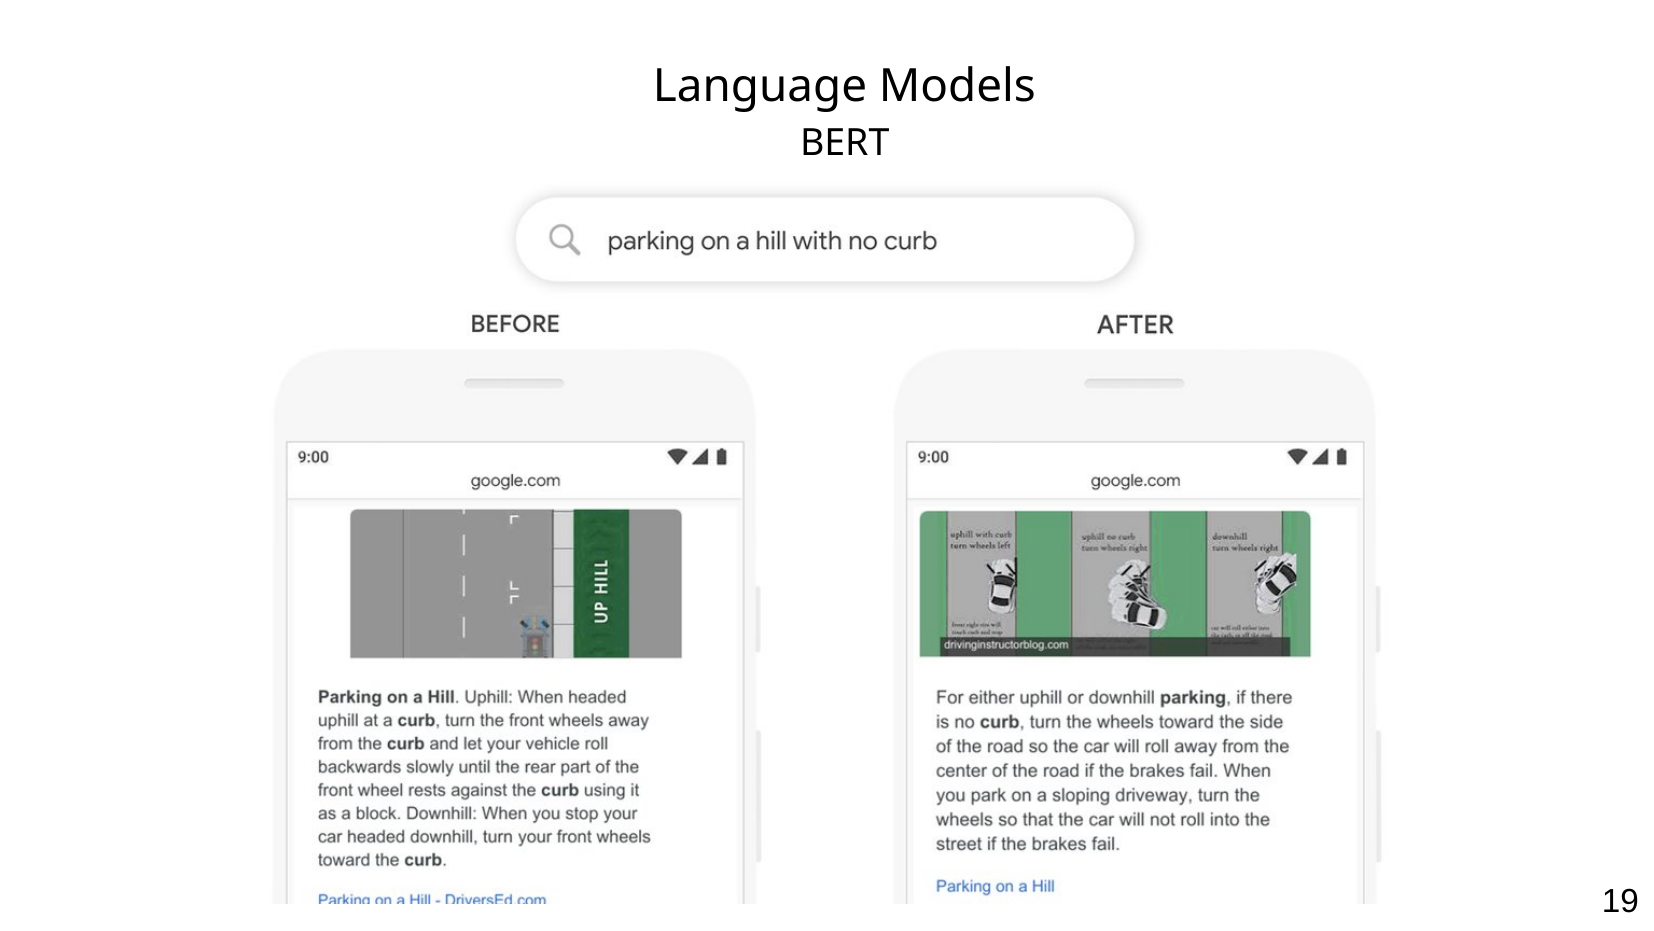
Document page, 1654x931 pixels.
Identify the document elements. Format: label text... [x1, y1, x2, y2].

text_box <number> [1024, 874, 1654, 931]
text_box Language Models BERT [376, 45, 1277, 164]
picture [234, 164, 1419, 904]
